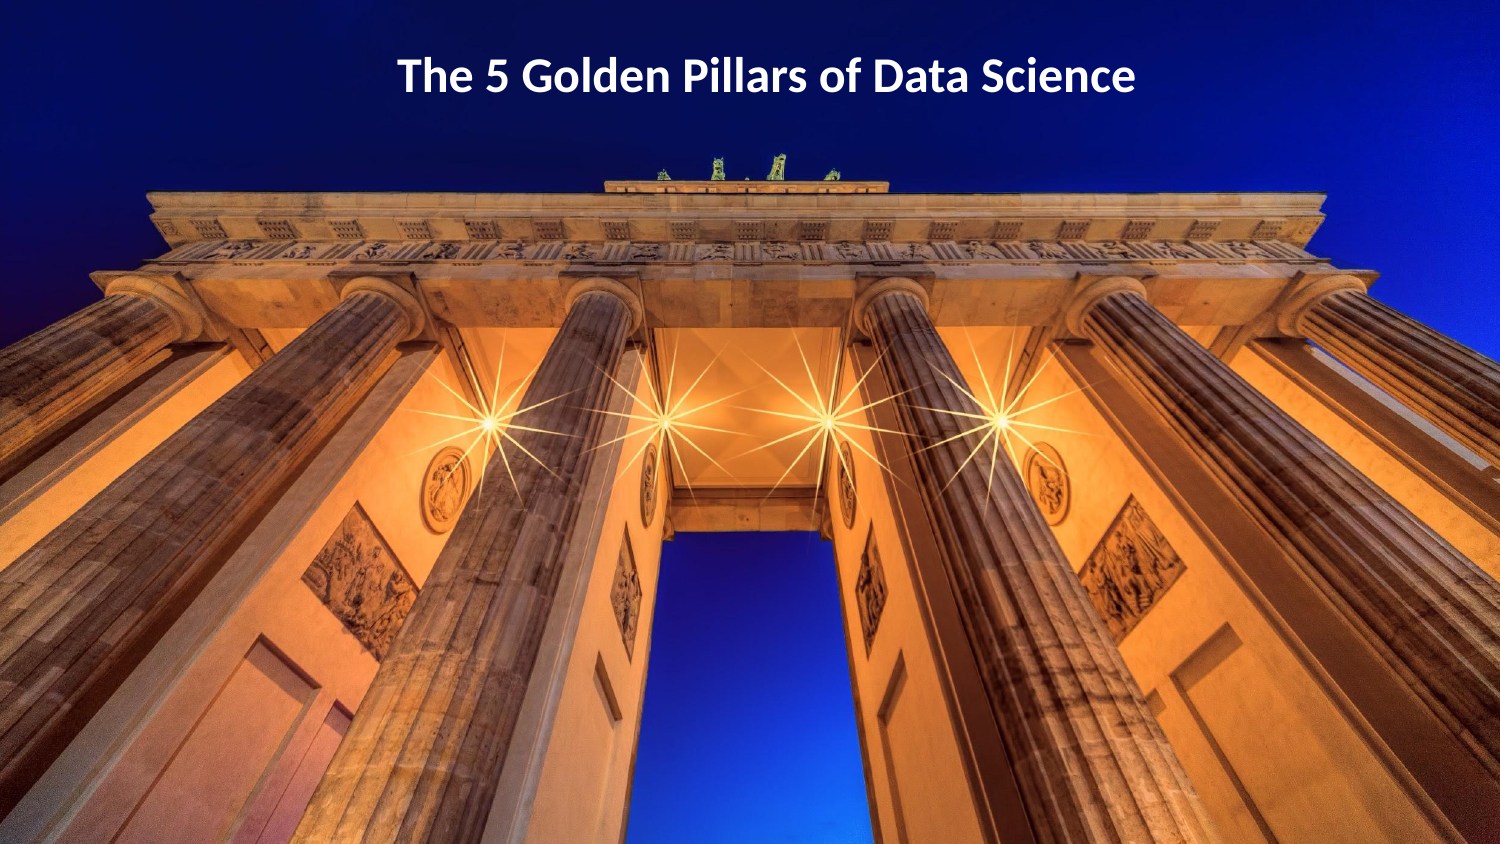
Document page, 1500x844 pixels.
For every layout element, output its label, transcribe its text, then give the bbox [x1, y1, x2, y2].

text_box The 5 Golden Pillars of Data Science [209, 27, 1324, 161]
picture [0, 0, 1500, 844]
